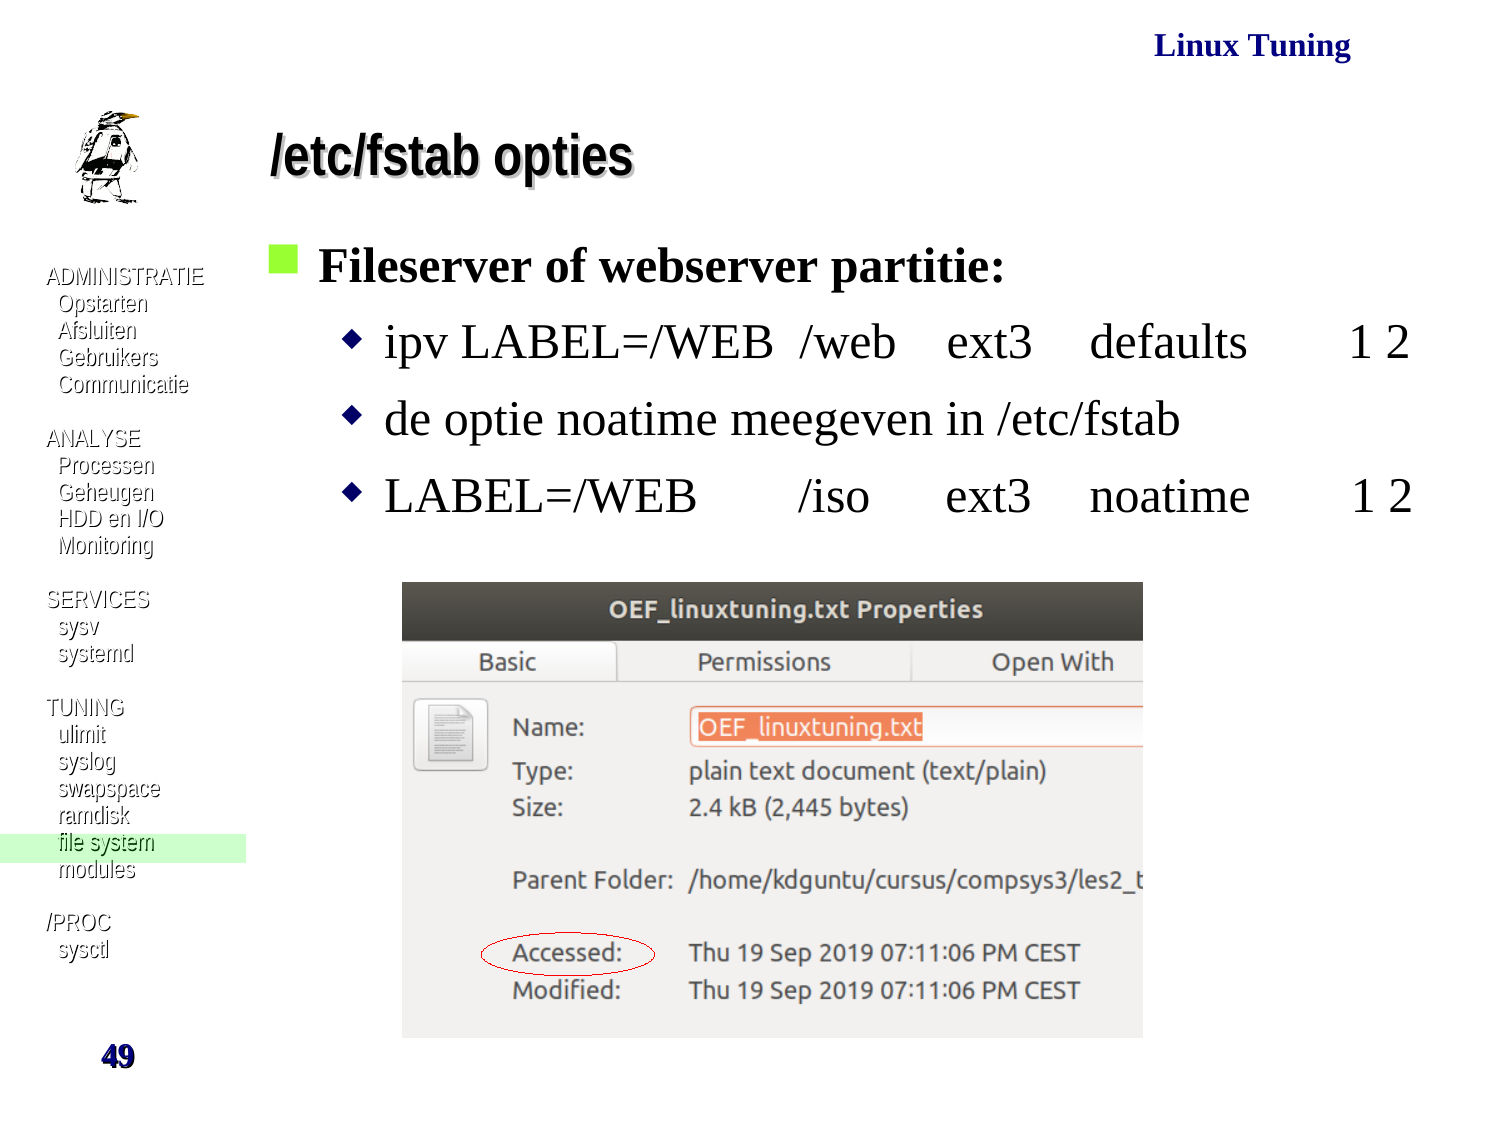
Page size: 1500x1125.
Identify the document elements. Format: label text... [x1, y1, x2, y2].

title /etc/fstab opties [270, 41, 1500, 250]
picture [402, 582, 1143, 1038]
picture [57, 105, 143, 206]
text_box [0, 833, 247, 863]
list Fileserver of webserver partitie: ipv LABEL=/WEB /web ext3 defaults 1 2 de optie noatime meegeven in /etc/fstab LABEL=/WEB /iso ext3 noatime 1 2 [264, 229, 1486, 882]
